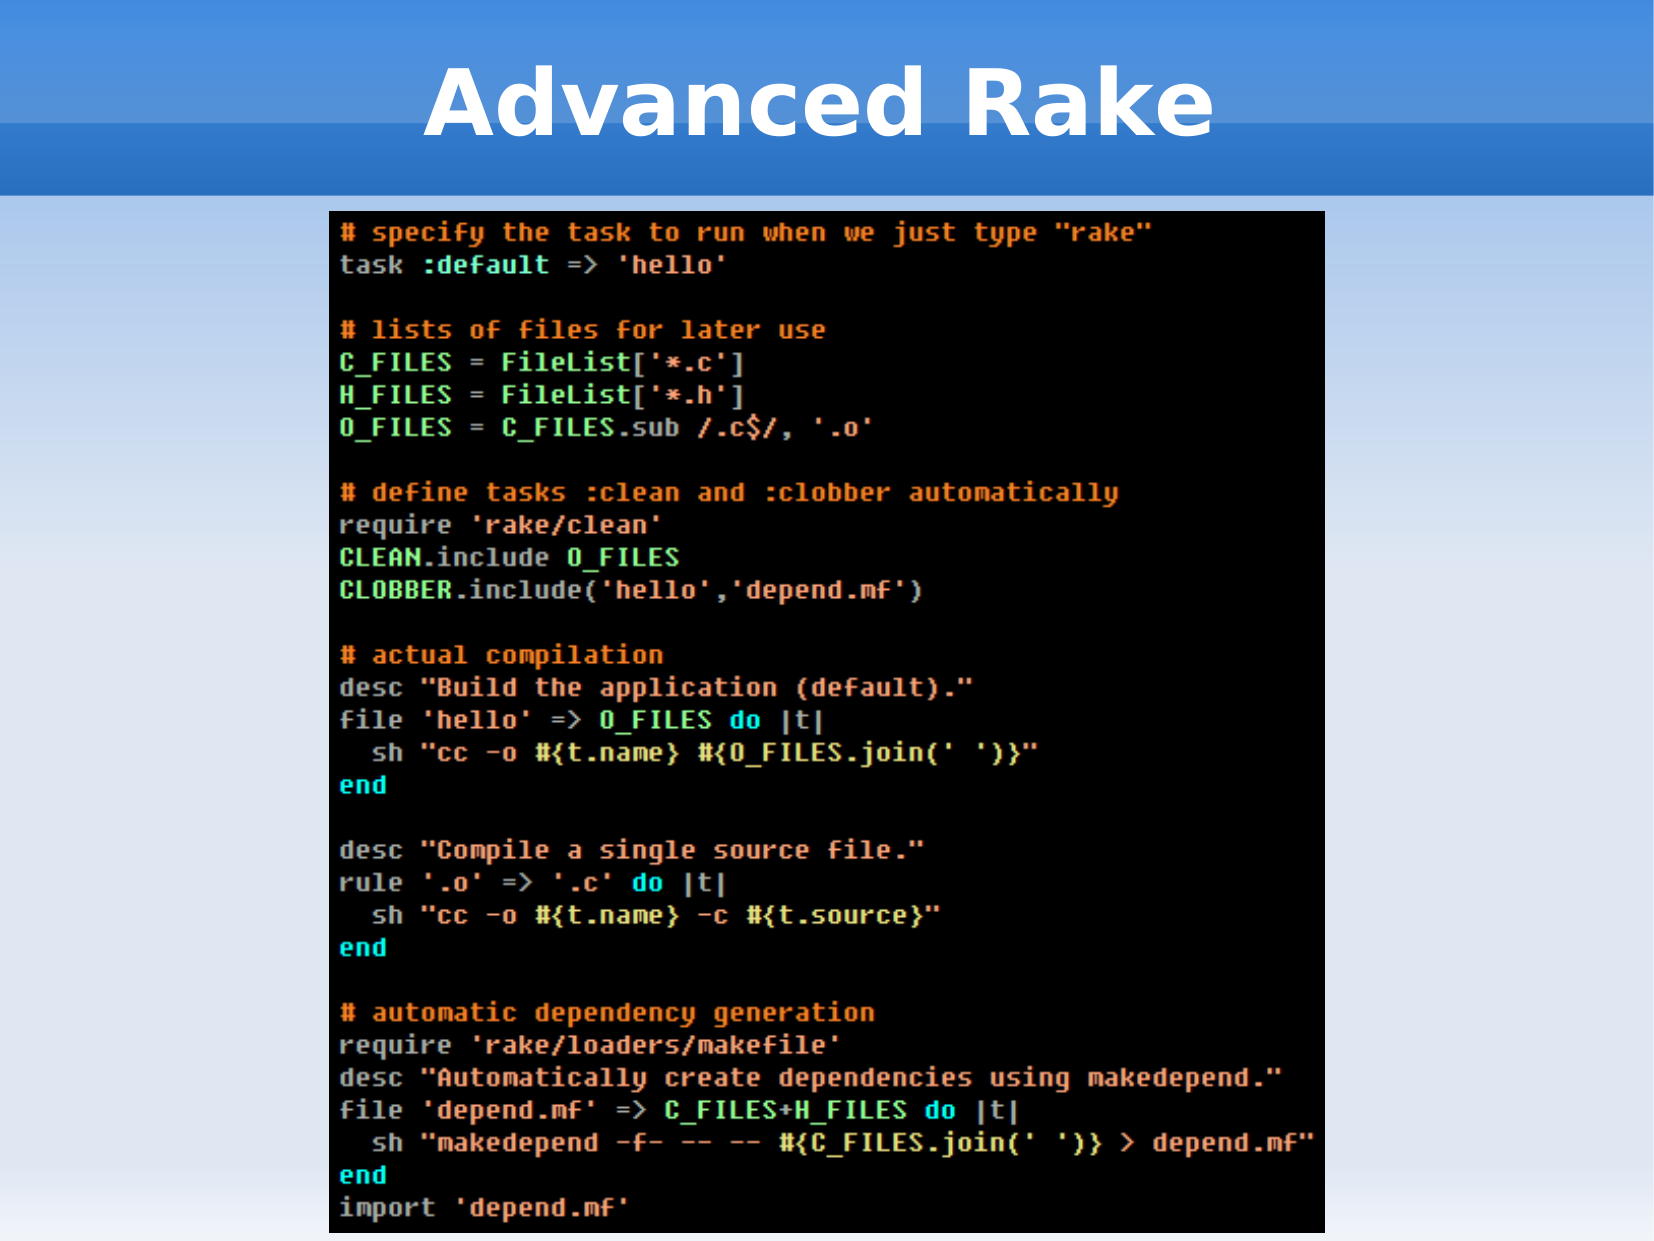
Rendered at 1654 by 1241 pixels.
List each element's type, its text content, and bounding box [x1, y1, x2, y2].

title Advanced Rake [76, 0, 1565, 208]
picture [0, 0, 1654, 1241]
